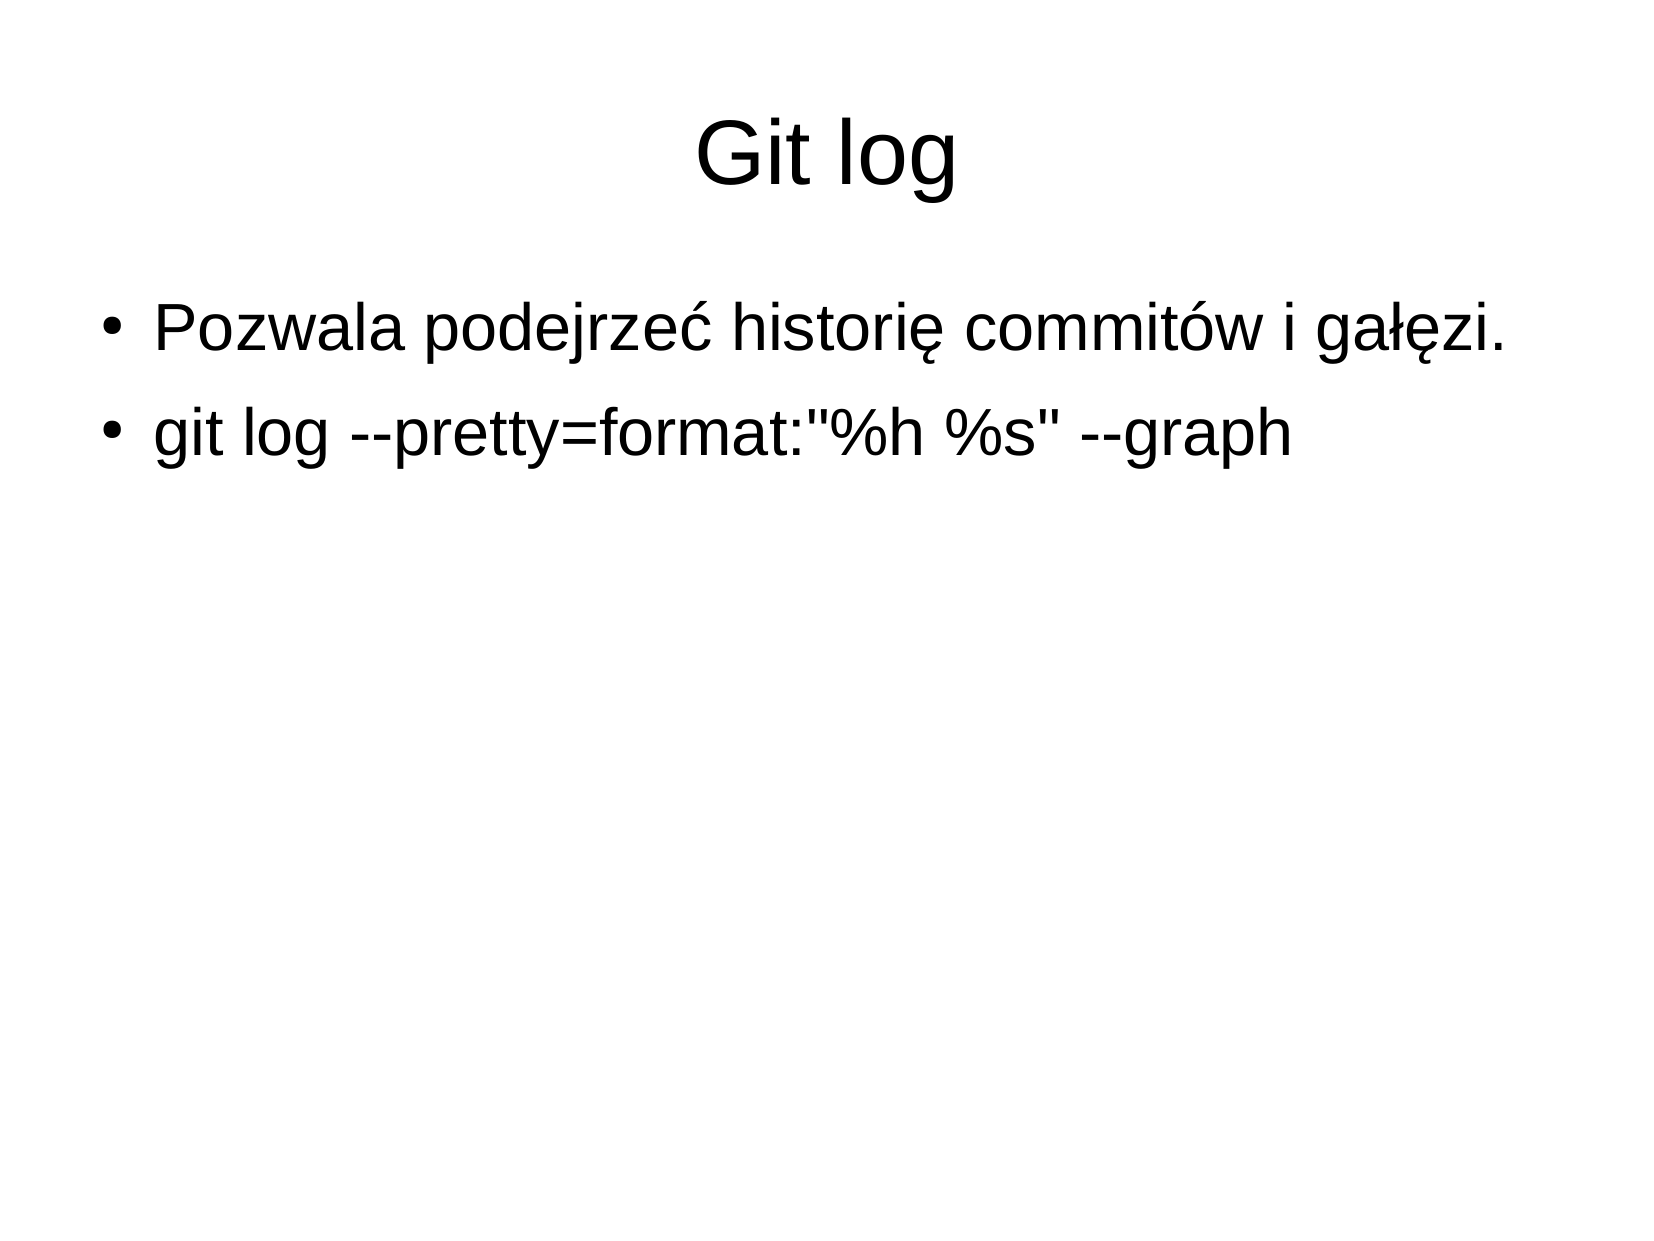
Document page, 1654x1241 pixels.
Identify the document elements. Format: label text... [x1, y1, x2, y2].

title Git log [82, 49, 1571, 257]
list Pozwala podejrzeć historię commitów i gałęzi. git log --pretty=format:"%h %s" --graph [82, 290, 1571, 1010]
